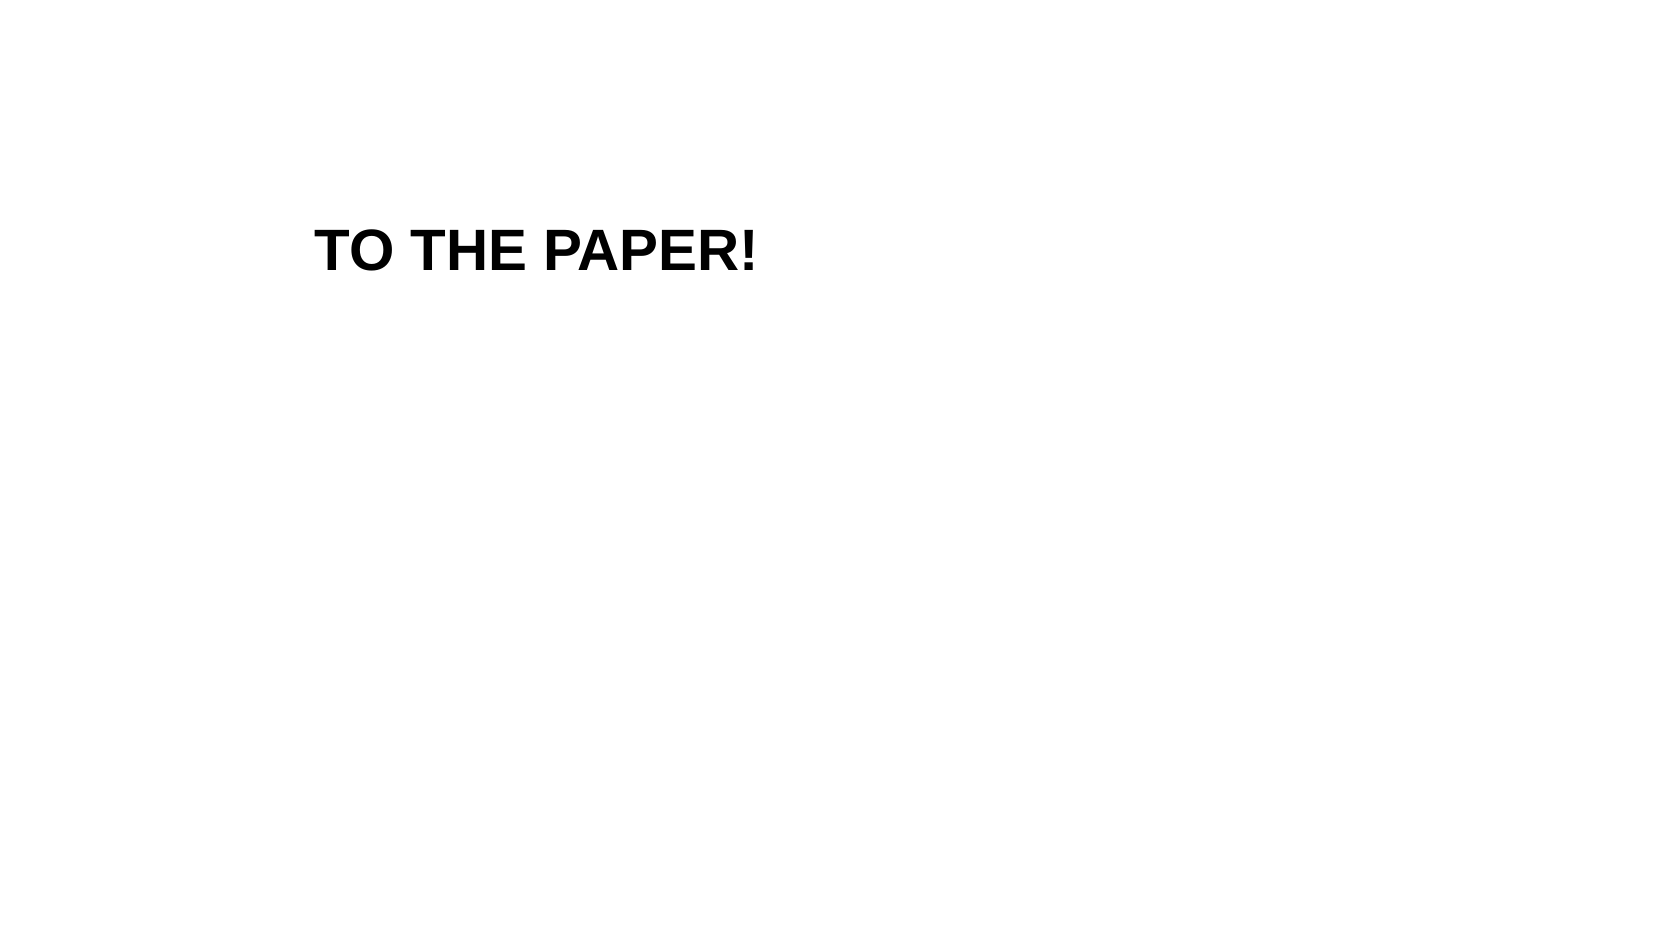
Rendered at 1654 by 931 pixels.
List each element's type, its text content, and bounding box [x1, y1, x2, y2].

text_box TO THE PAPER! [300, 210, 1276, 290]
